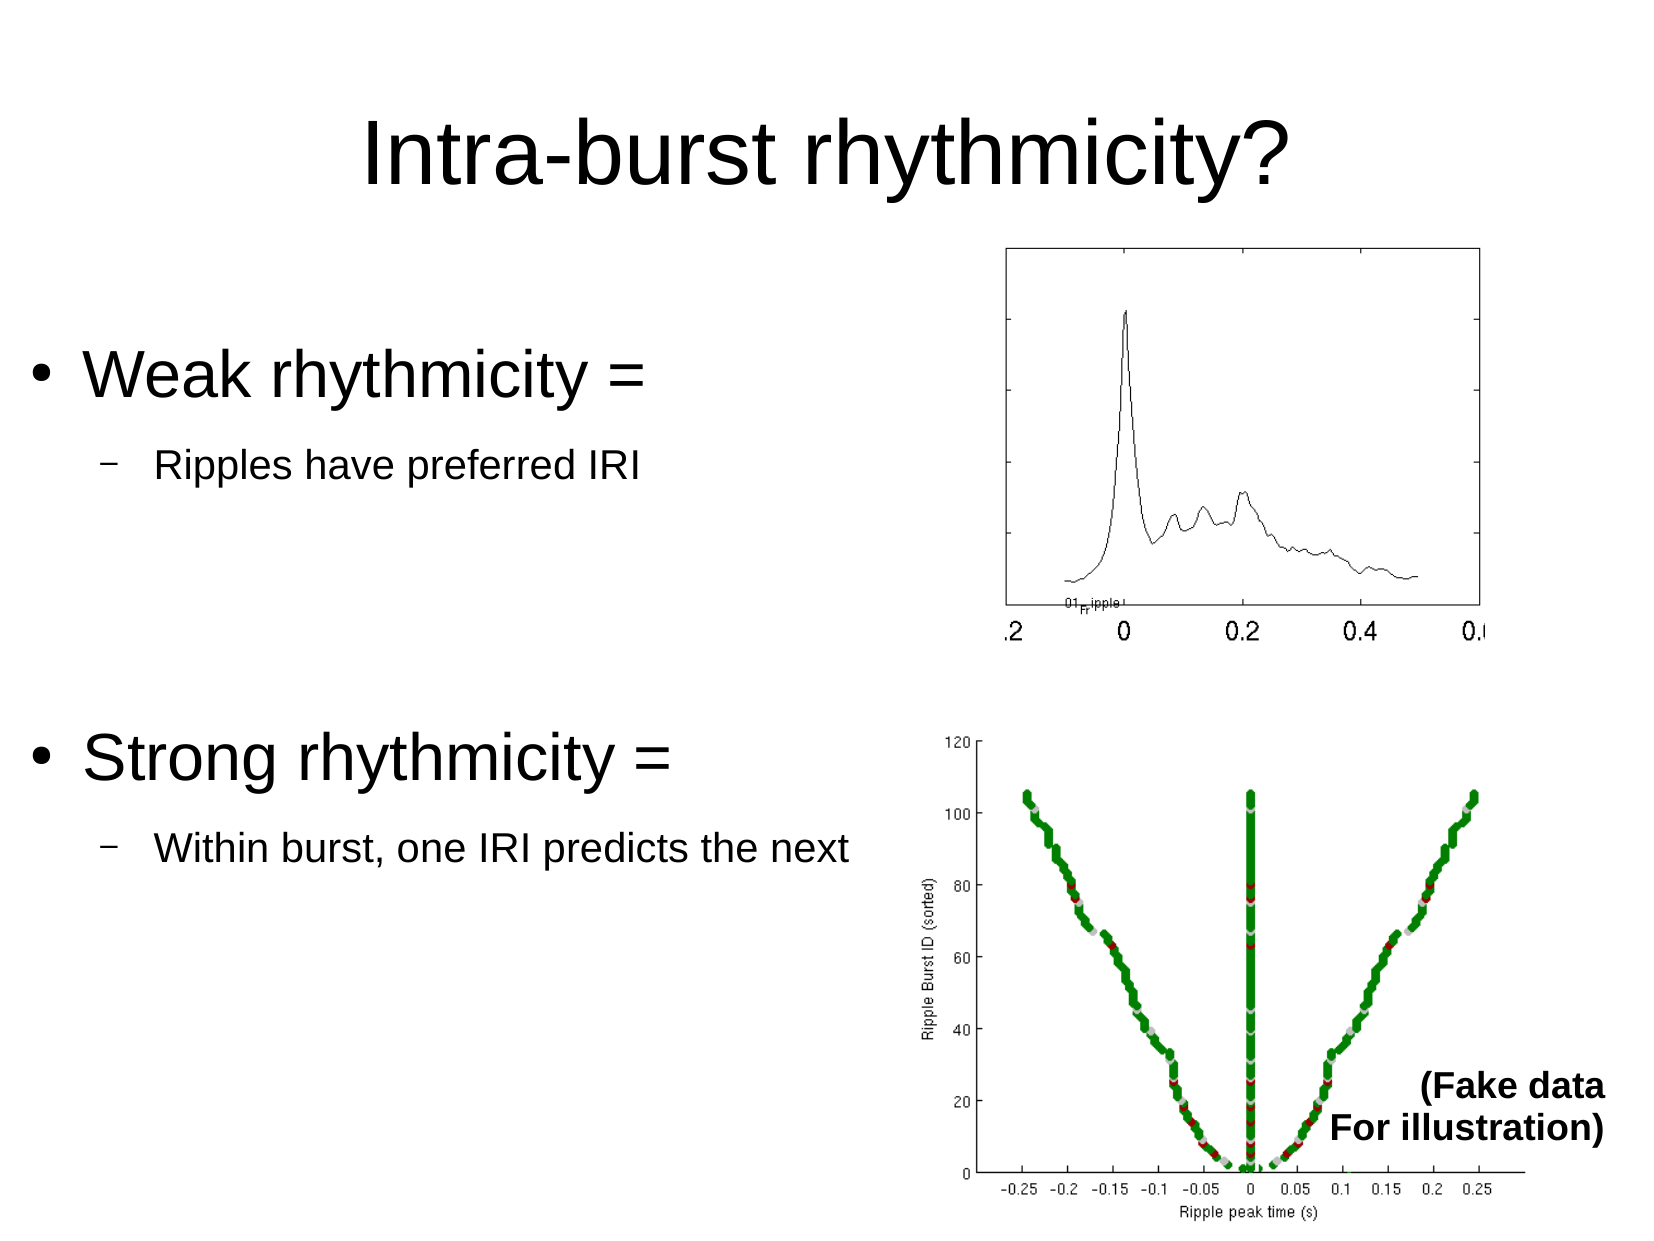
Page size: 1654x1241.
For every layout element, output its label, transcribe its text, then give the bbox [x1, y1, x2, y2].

text_box (Fake data For illustration) [1314, 1056, 1621, 1156]
picture [884, 700, 1591, 1231]
picture [1004, 240, 1486, 642]
title Intra-burst rhythmicity? [82, 49, 1571, 257]
list Weak rhythmicity = Ripples have preferred IRI Strong rhythmicity = Within burst, one IRI predicts the next [11, 337, 1467, 1057]
